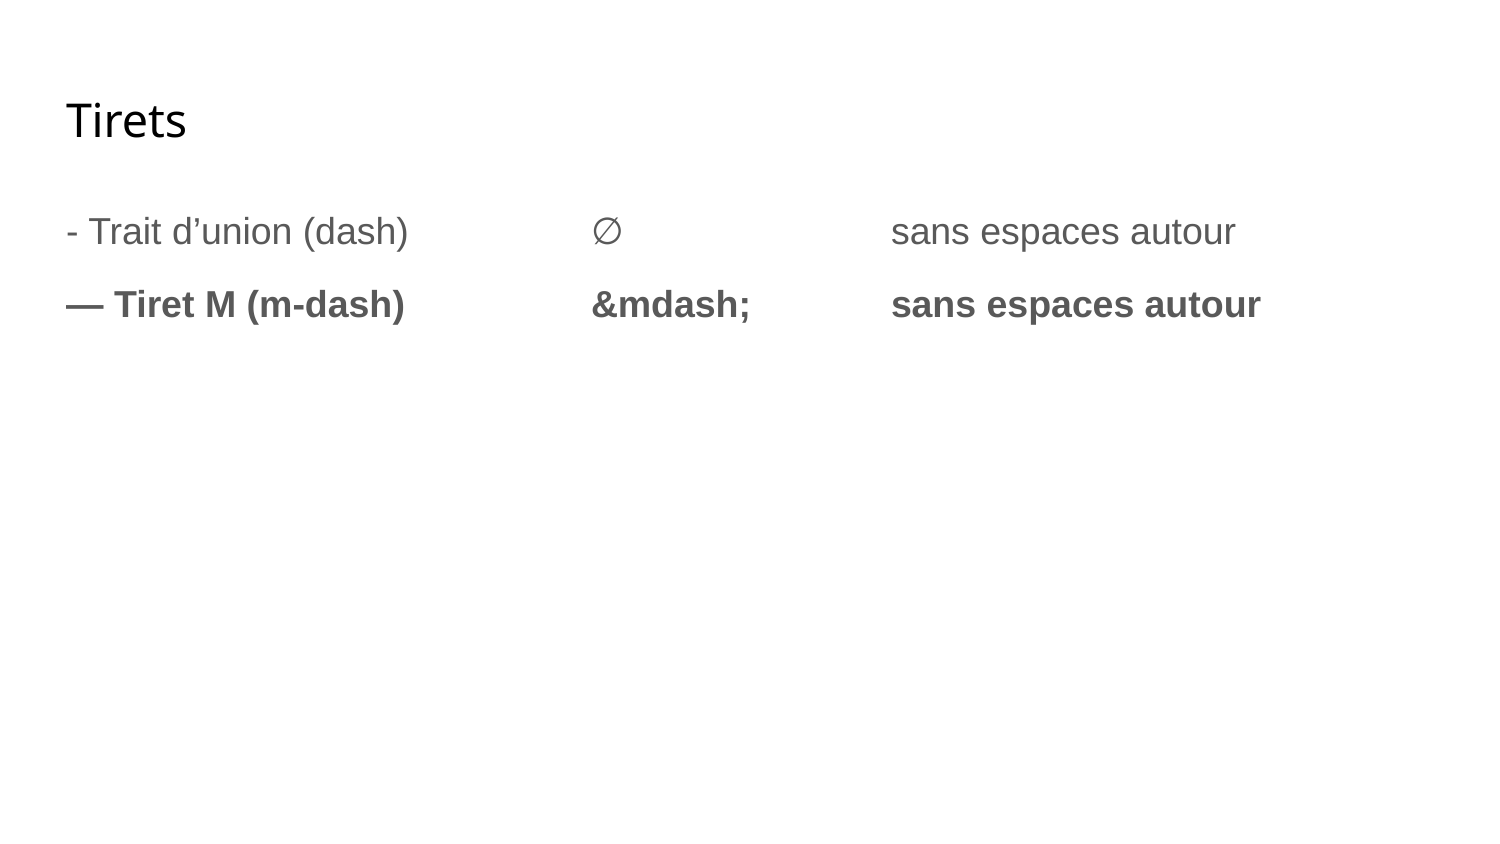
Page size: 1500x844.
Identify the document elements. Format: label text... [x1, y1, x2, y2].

list - Trait d’union (dash) ∅ sans espaces autour — Tiret M (m-dash) &mdash; sans espaces autour [51, 189, 1449, 750]
title Tirets [51, 72, 1449, 167]
